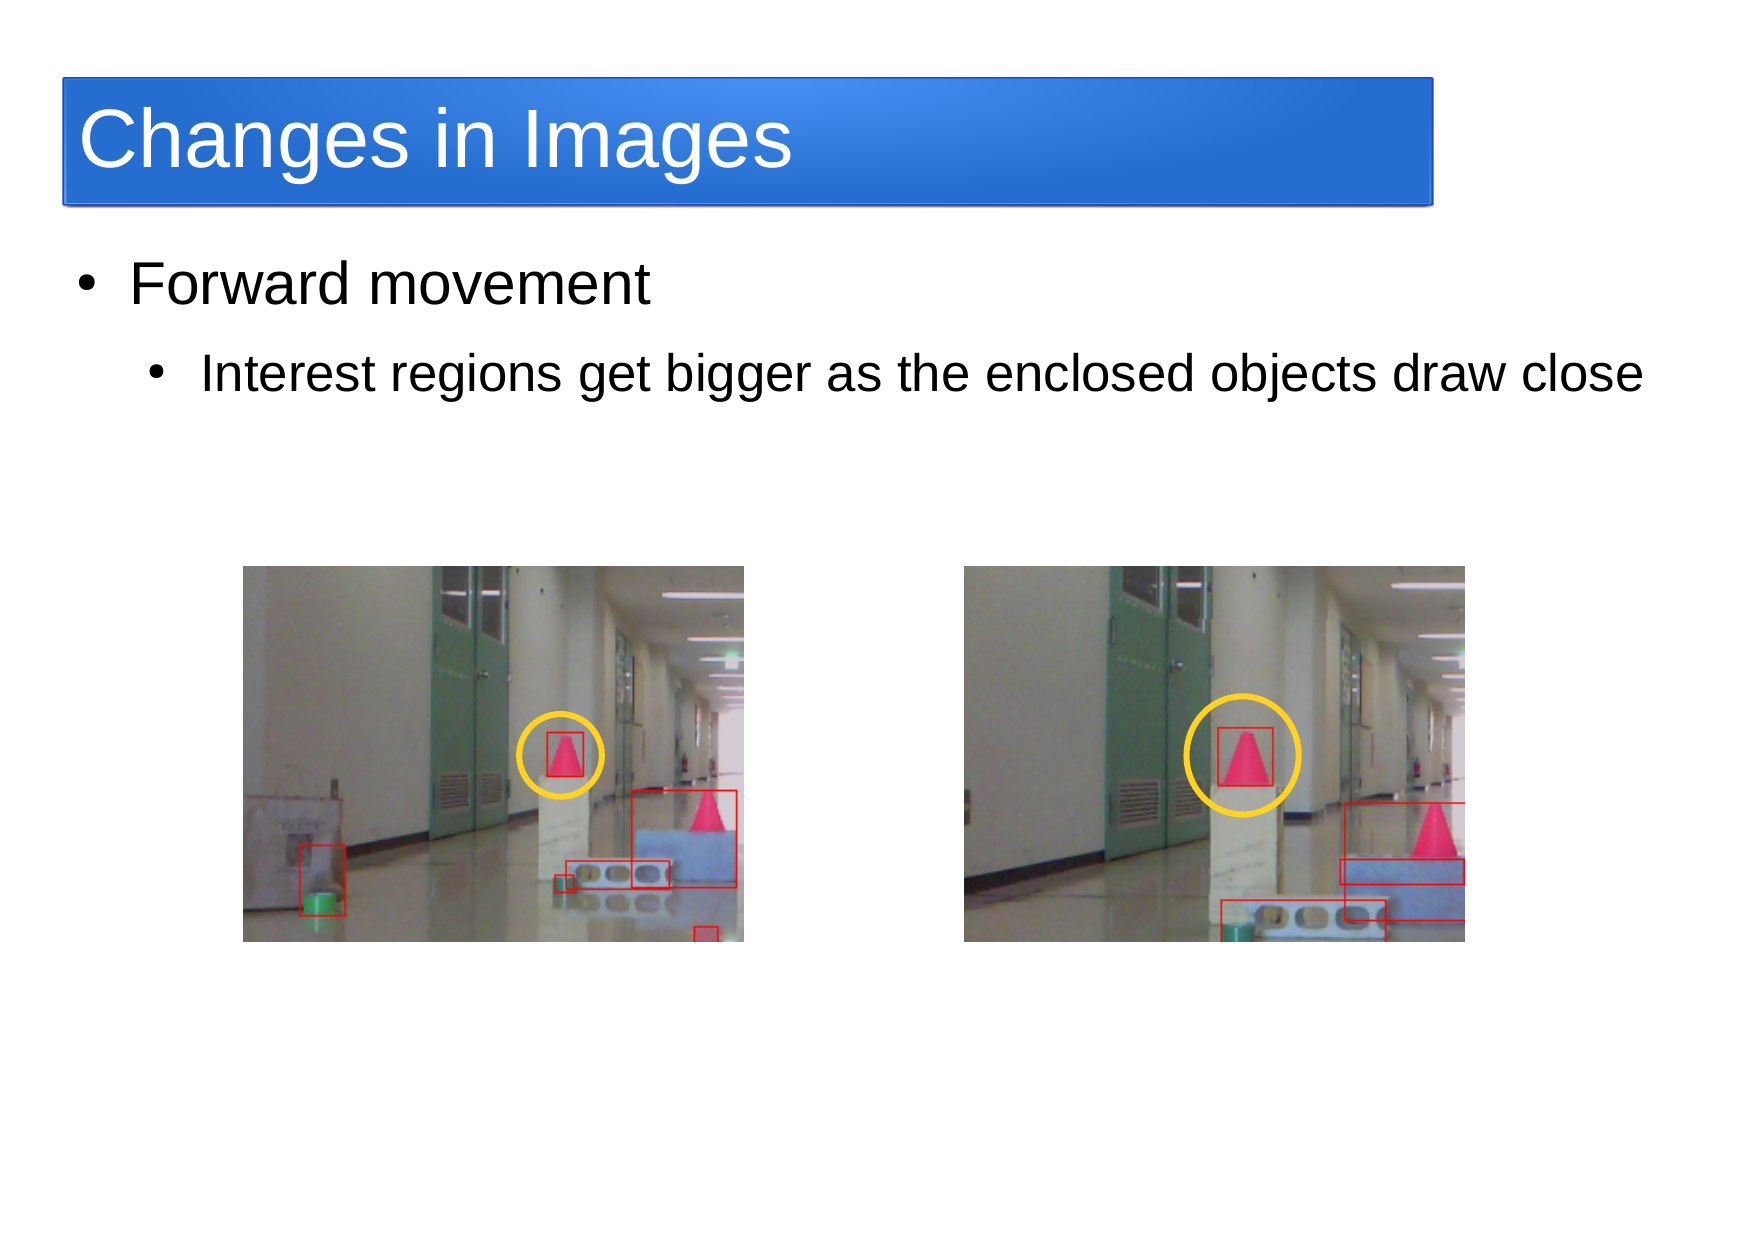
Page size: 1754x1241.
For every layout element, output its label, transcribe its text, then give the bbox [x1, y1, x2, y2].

picture [243, 566, 744, 942]
picture [964, 566, 1465, 942]
title Changes in Images [78, 80, 1429, 198]
list Forward movement Interest regions get bigger as the enclosed objects draw close [58, 249, 1696, 449]
picture [58, 77, 1439, 209]
